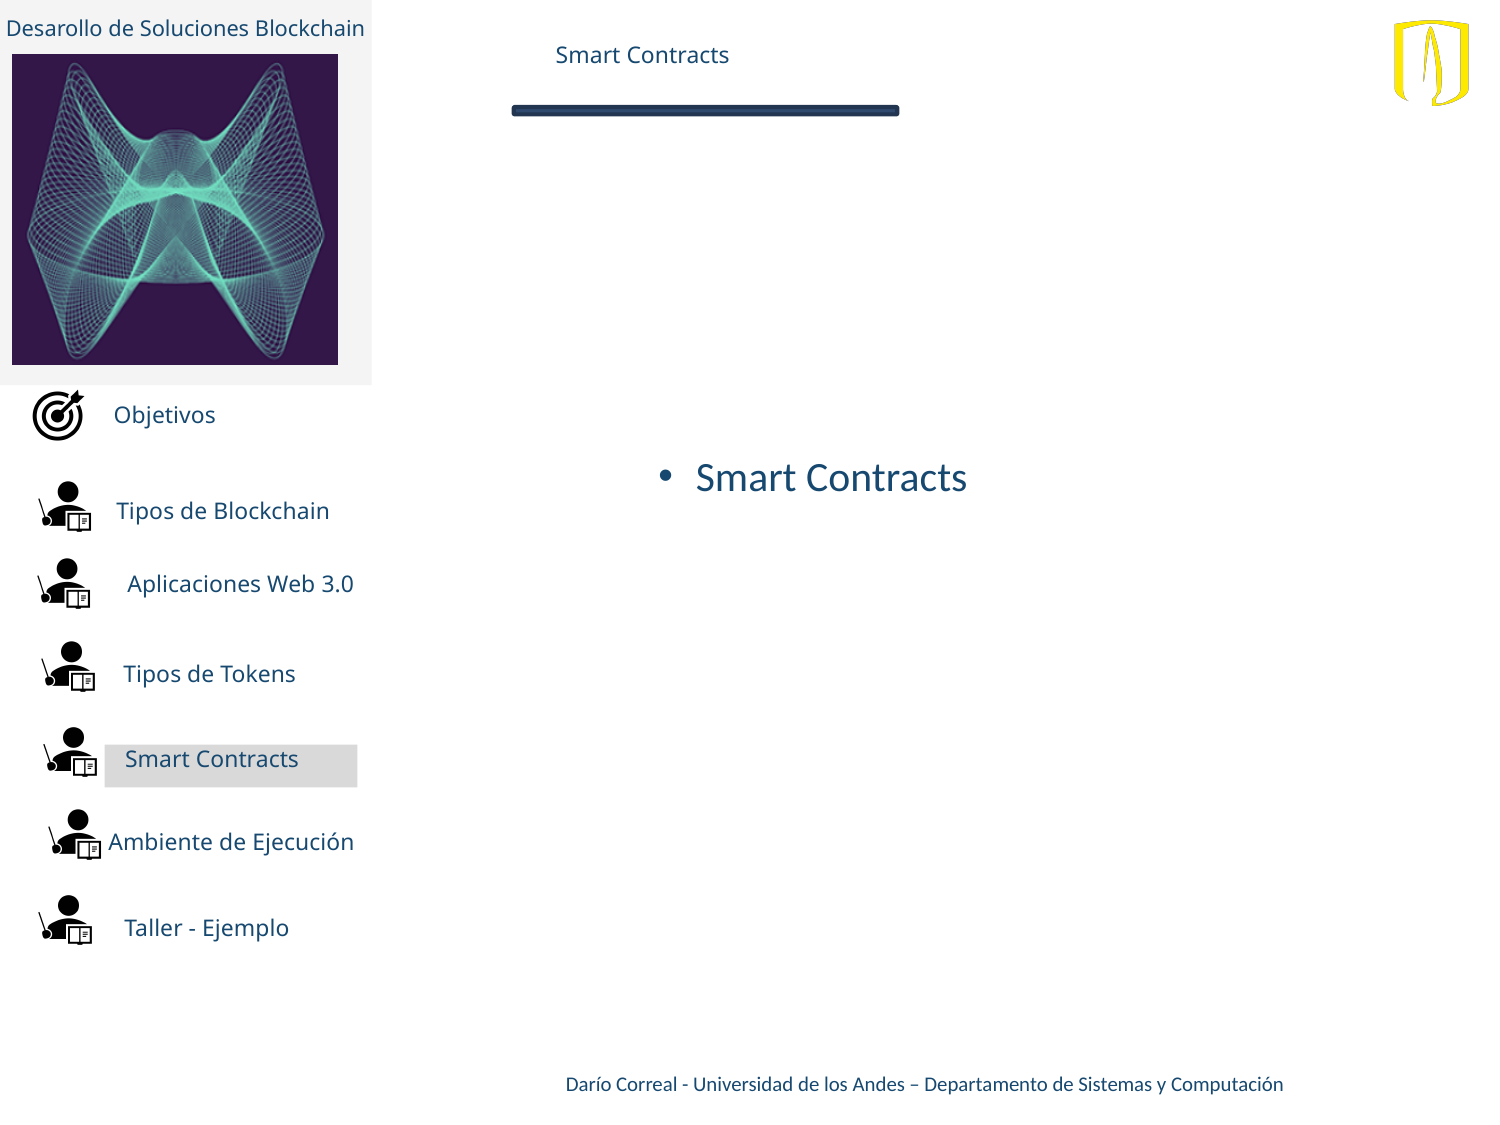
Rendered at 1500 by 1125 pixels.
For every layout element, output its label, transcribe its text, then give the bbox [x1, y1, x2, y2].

text_box Tipos de Tokens [108, 652, 312, 695]
picture [42, 718, 105, 780]
text_box Aplicaciones Web 3.0 [112, 562, 370, 605]
text_box [513, 107, 898, 115]
picture [37, 886, 100, 948]
text_box Tipos de Blockchain [101, 489, 346, 532]
text_box Objetivos [98, 393, 231, 437]
text_box Taller - Ejemplo [109, 905, 305, 949]
picture [37, 472, 99, 535]
text_box Ambiente de Ejecución [63, 820, 370, 863]
text_box Smart Contracts [540, 32, 745, 76]
text_box [104, 744, 358, 788]
picture [40, 632, 103, 695]
picture [47, 800, 109, 863]
picture [36, 549, 98, 612]
picture [1387, 19, 1476, 107]
text_box Smart Contracts [110, 737, 314, 781]
picture [27, 384, 90, 446]
text_box Darío Correal - Universidad de los Andes – Departamento de Sistemas y Computación [551, 1062, 1300, 1103]
picture [12, 54, 338, 365]
text_box Smart Contracts [647, 449, 1013, 513]
